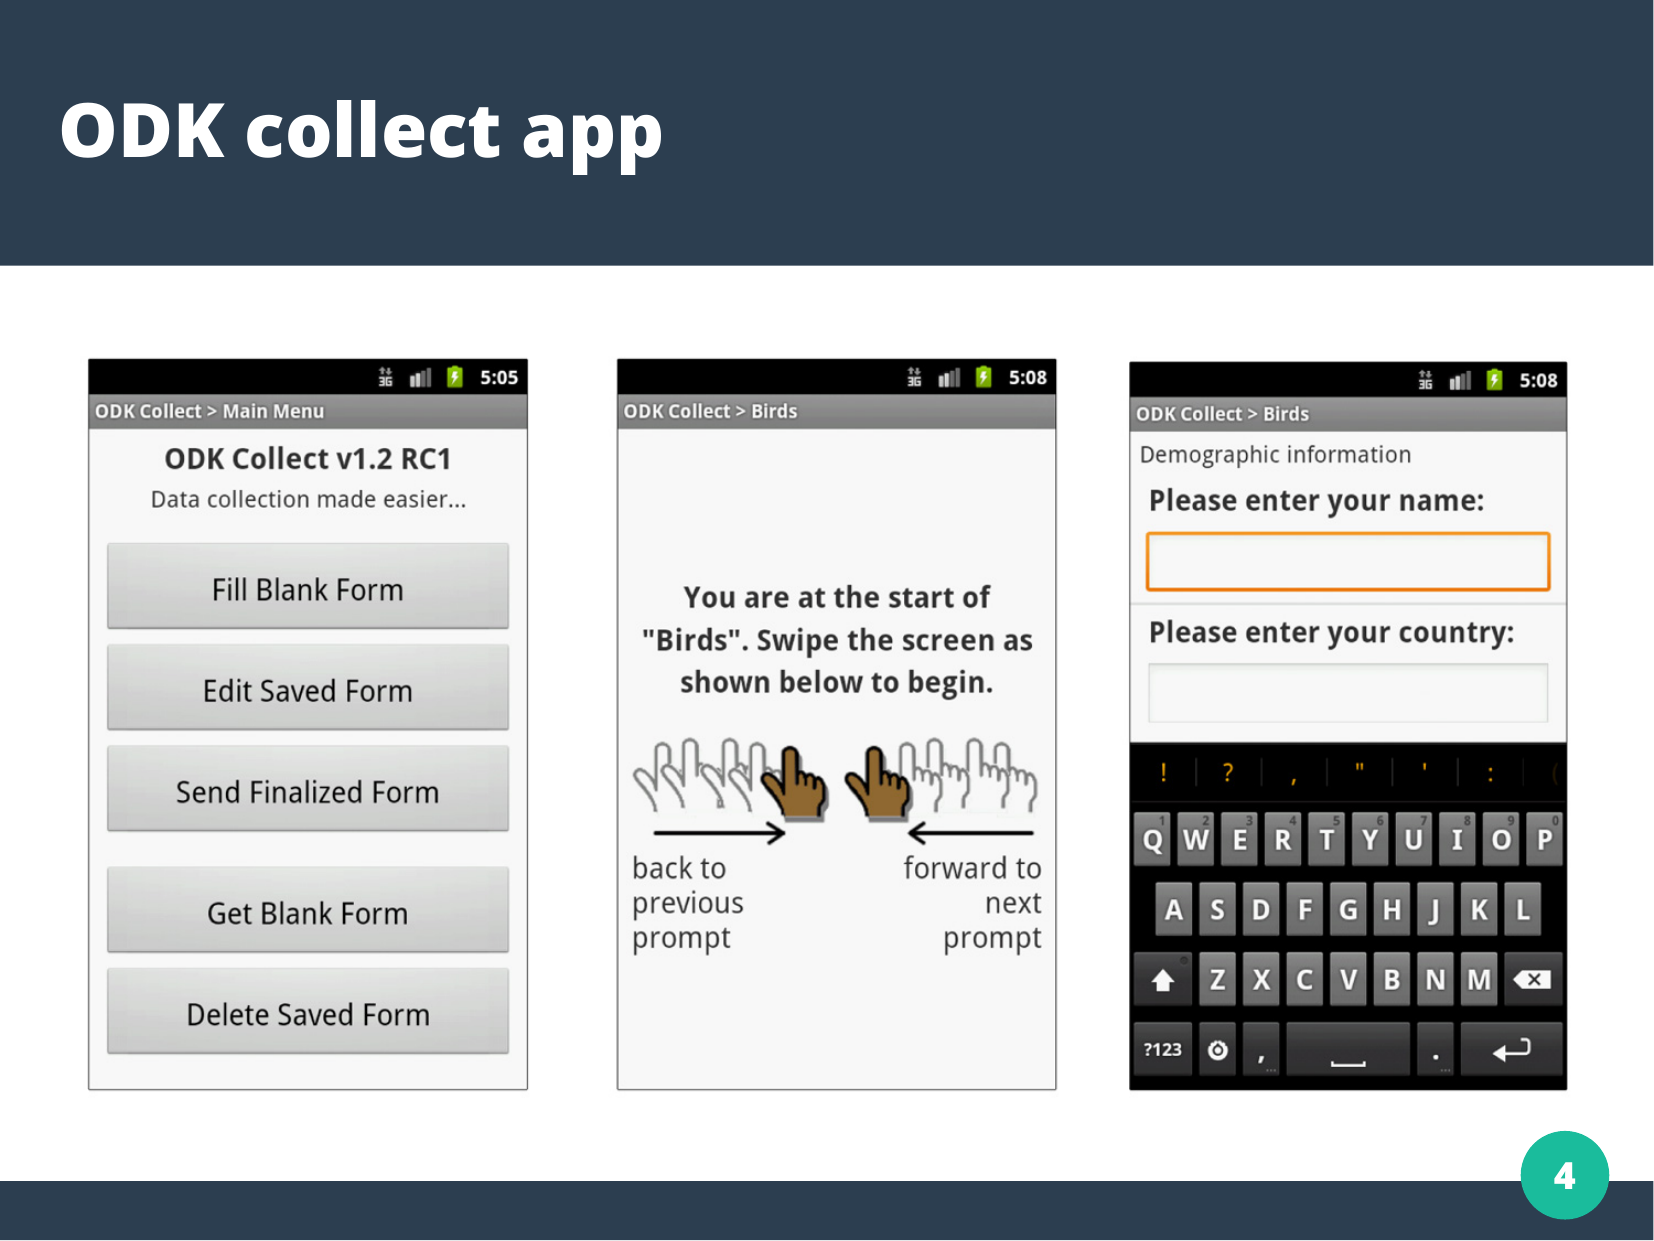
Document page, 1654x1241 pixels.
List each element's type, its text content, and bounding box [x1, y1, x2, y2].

picture [0, 283, 1654, 1122]
title ODK collect app [59, 49, 1595, 207]
